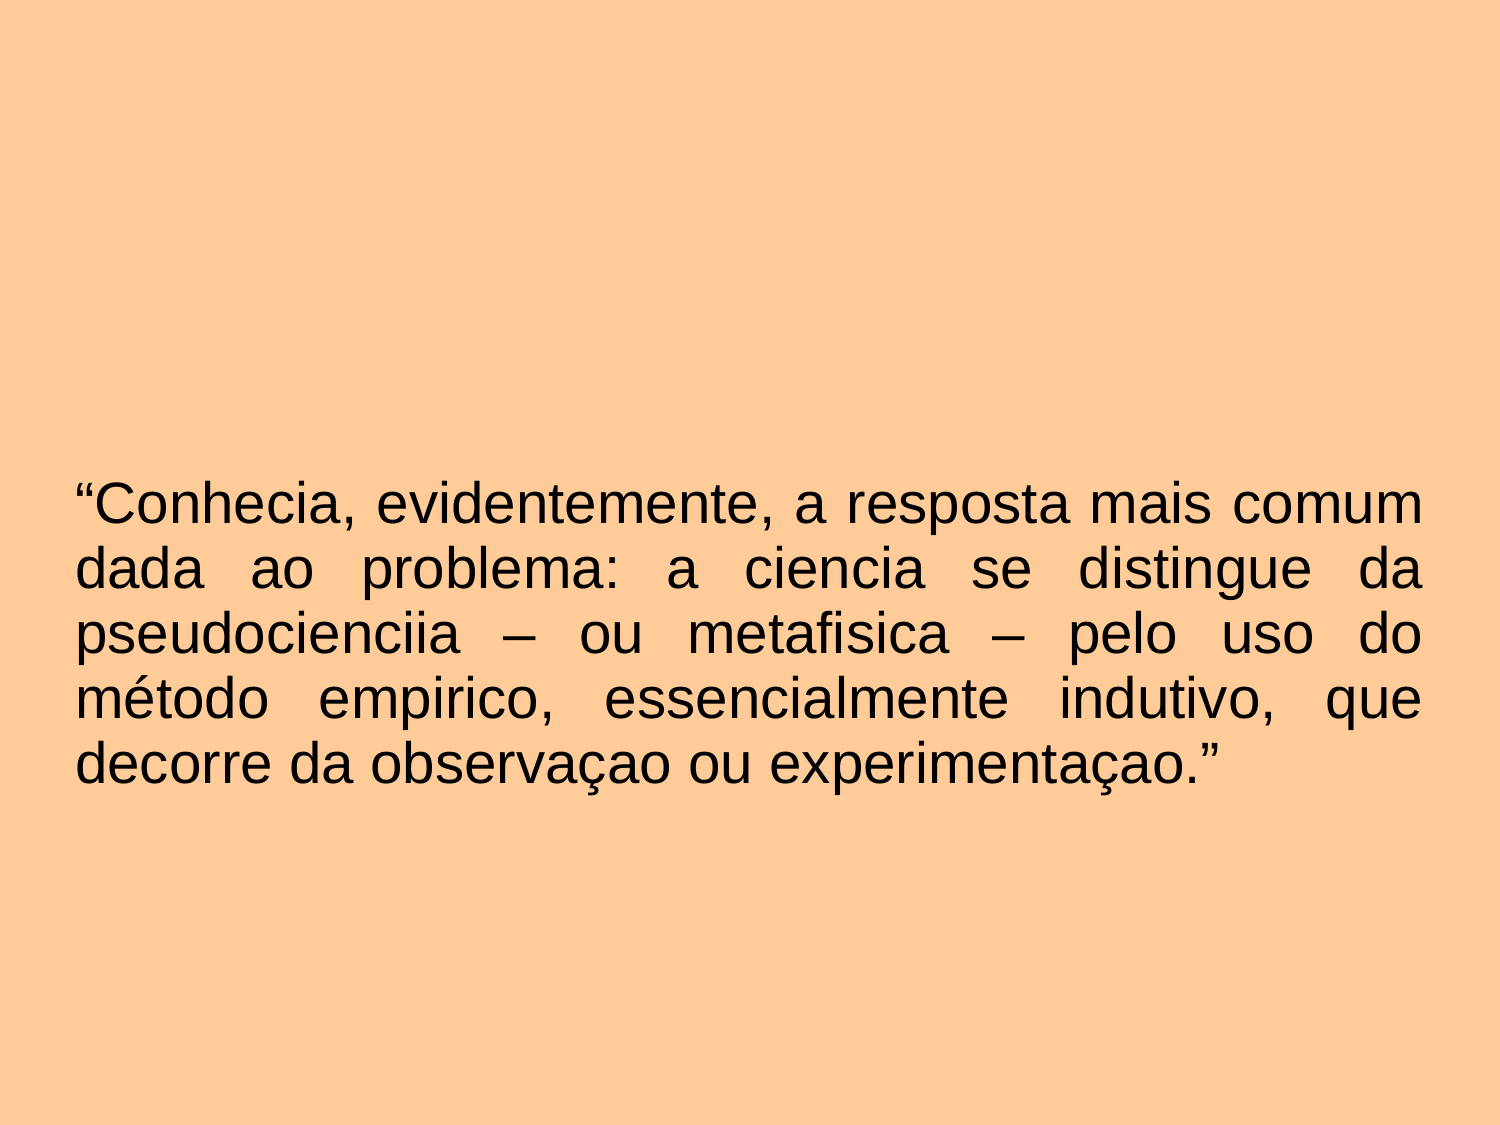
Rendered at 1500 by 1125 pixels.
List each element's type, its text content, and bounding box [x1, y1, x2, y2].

subtitle “Conhecia, evidentemente, a resposta mais comum dada ao problema: a ciencia se distingue da pseudocienciia – ou metafisica – pelo uso do método empirico, essencialmente indutivo, que decorre da observaçao ou experimentaçao.” [75, 269, 1425, 998]
